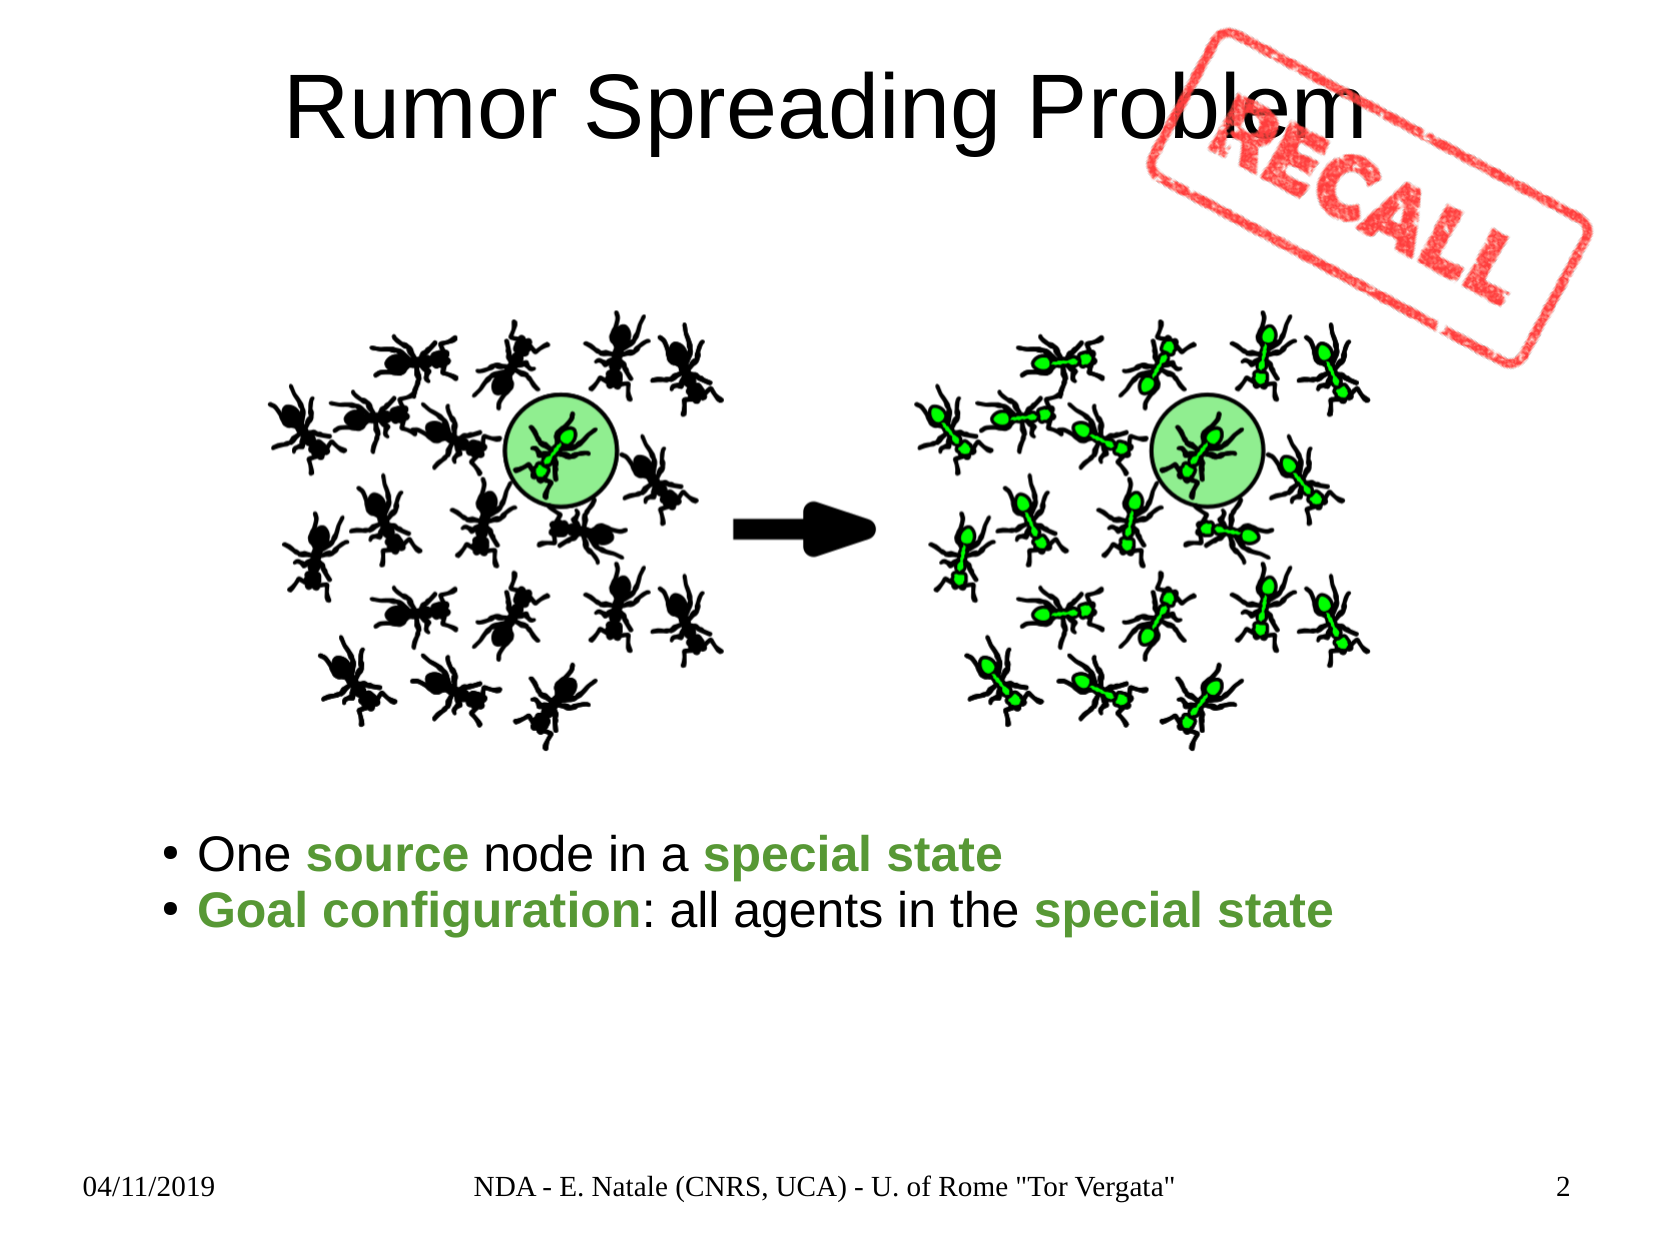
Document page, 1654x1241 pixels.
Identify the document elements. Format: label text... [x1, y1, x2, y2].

text_box One source node in a special state Goal configuration: all agents in the special state [146, 819, 1504, 946]
title Rumor Spreading Problem [82, 49, 956, 165]
picture [239, 0, 1654, 797]
